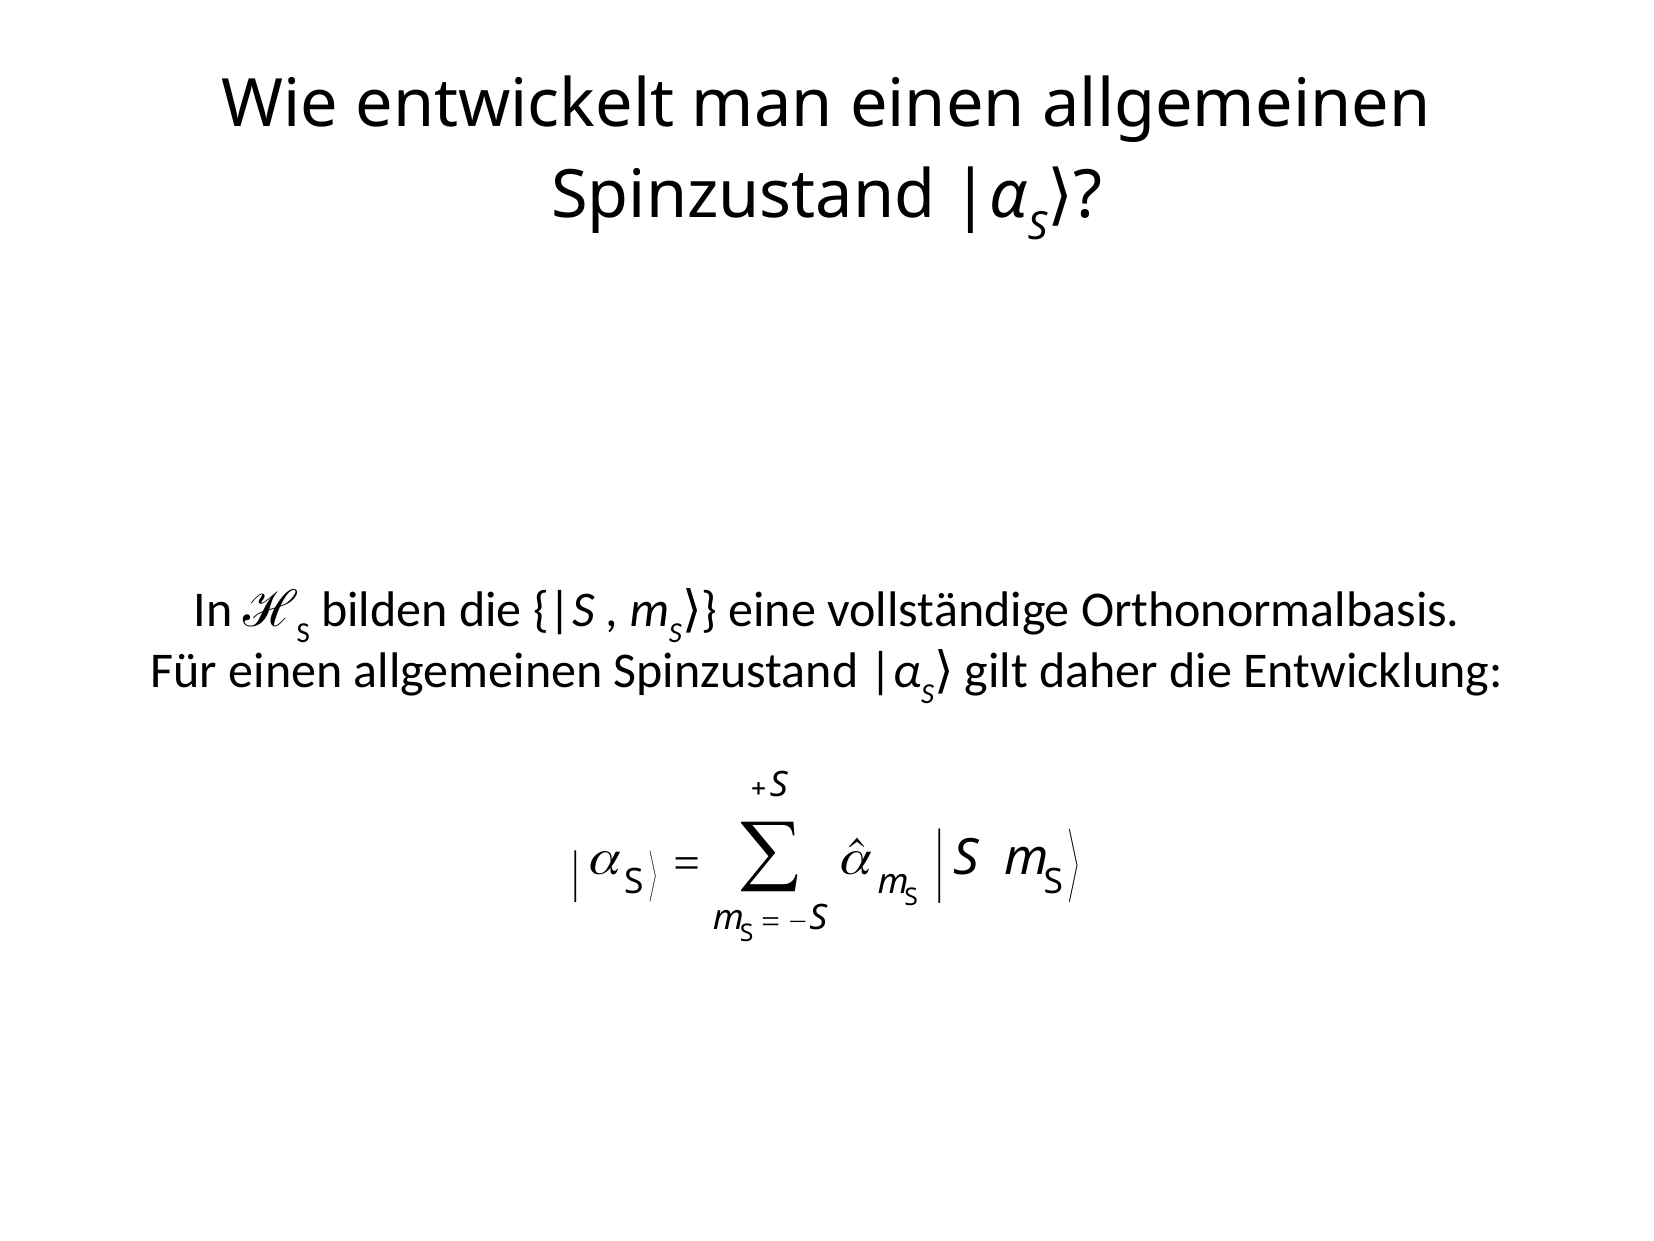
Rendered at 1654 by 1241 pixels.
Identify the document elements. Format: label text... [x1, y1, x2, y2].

chart [562, 763, 1091, 949]
title Wie entwickelt man einen allgemeinen Spinzustand |αS⟩? [82, 49, 1571, 257]
subtitle In ℋS bilden die {|S , mS⟩} eine vollständige Orthonormalbasis. Für einen allgemeinen Spinzustand |αS⟩ gilt daher die Entwicklung: [82, 290, 1571, 1010]
